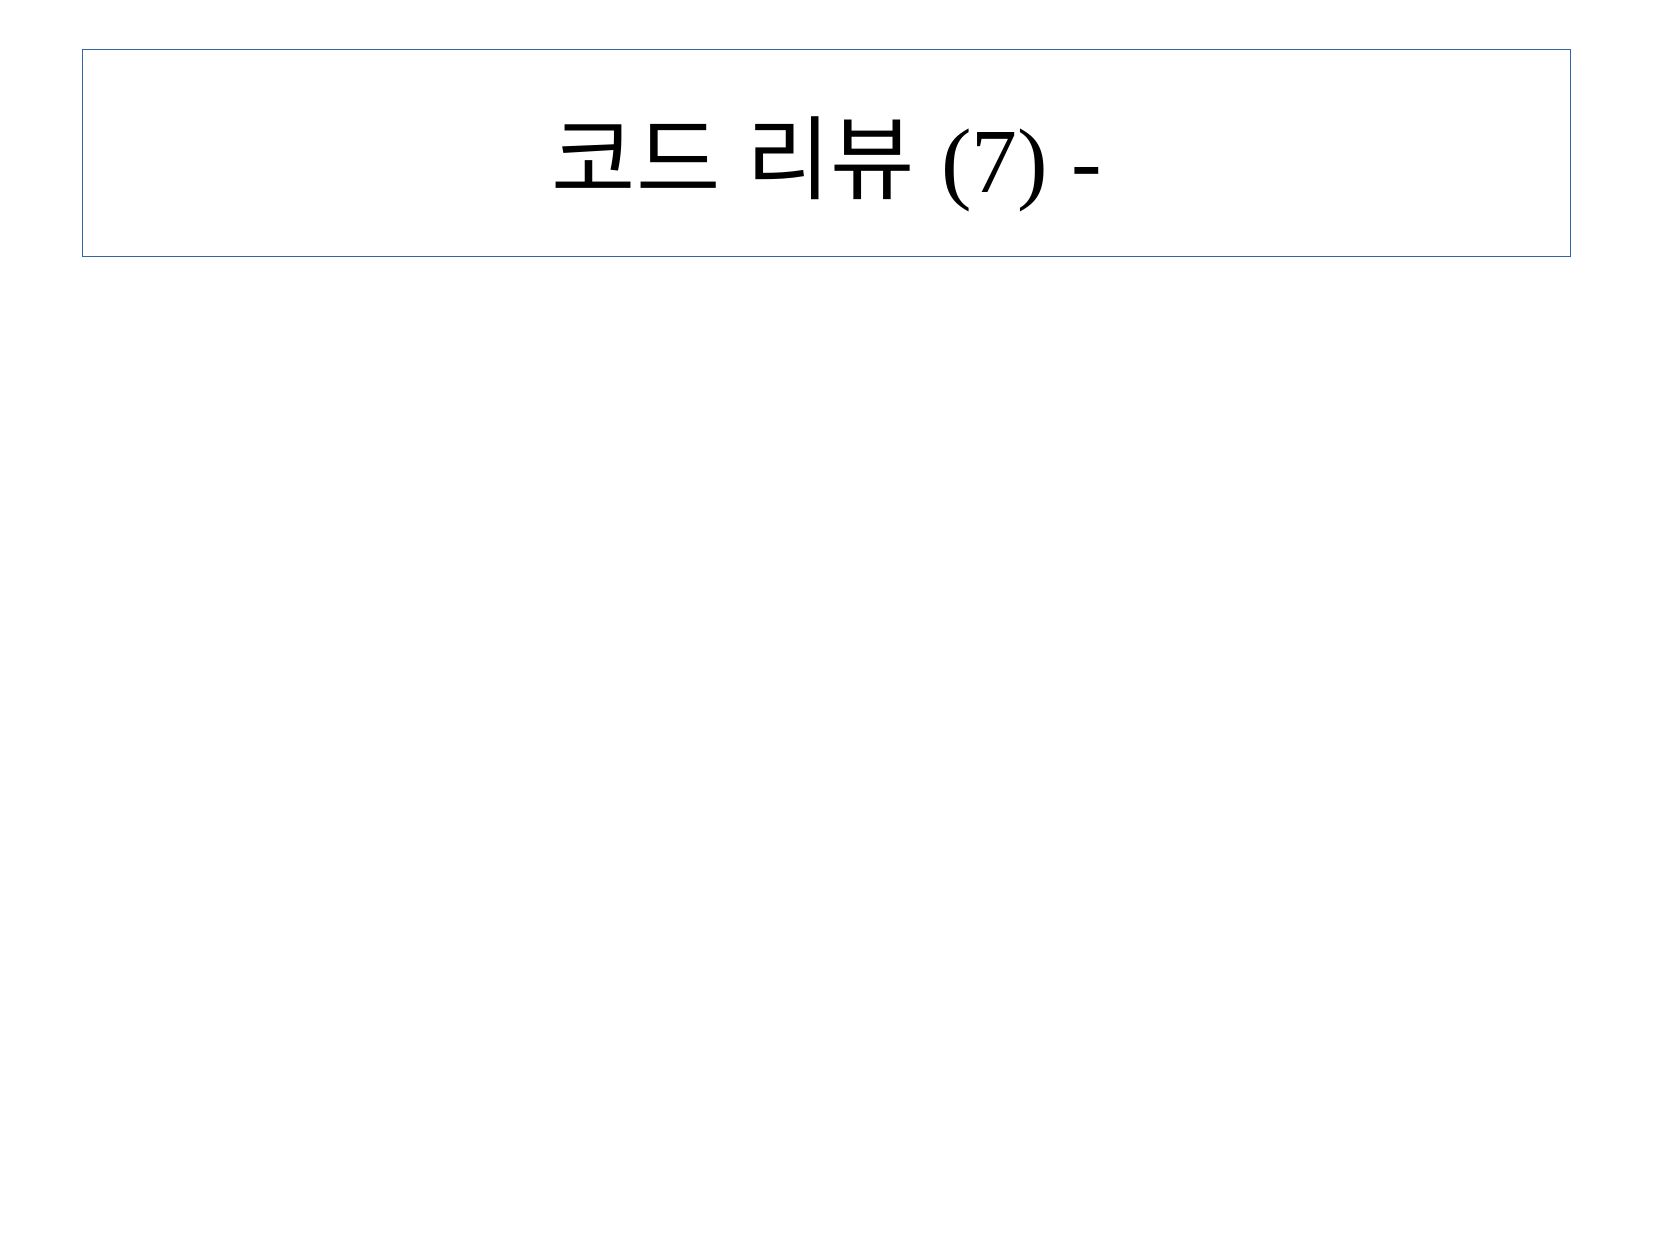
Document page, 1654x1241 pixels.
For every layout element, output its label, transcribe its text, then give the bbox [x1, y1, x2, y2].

title 코드 리뷰 (7) - [82, 49, 1571, 257]
